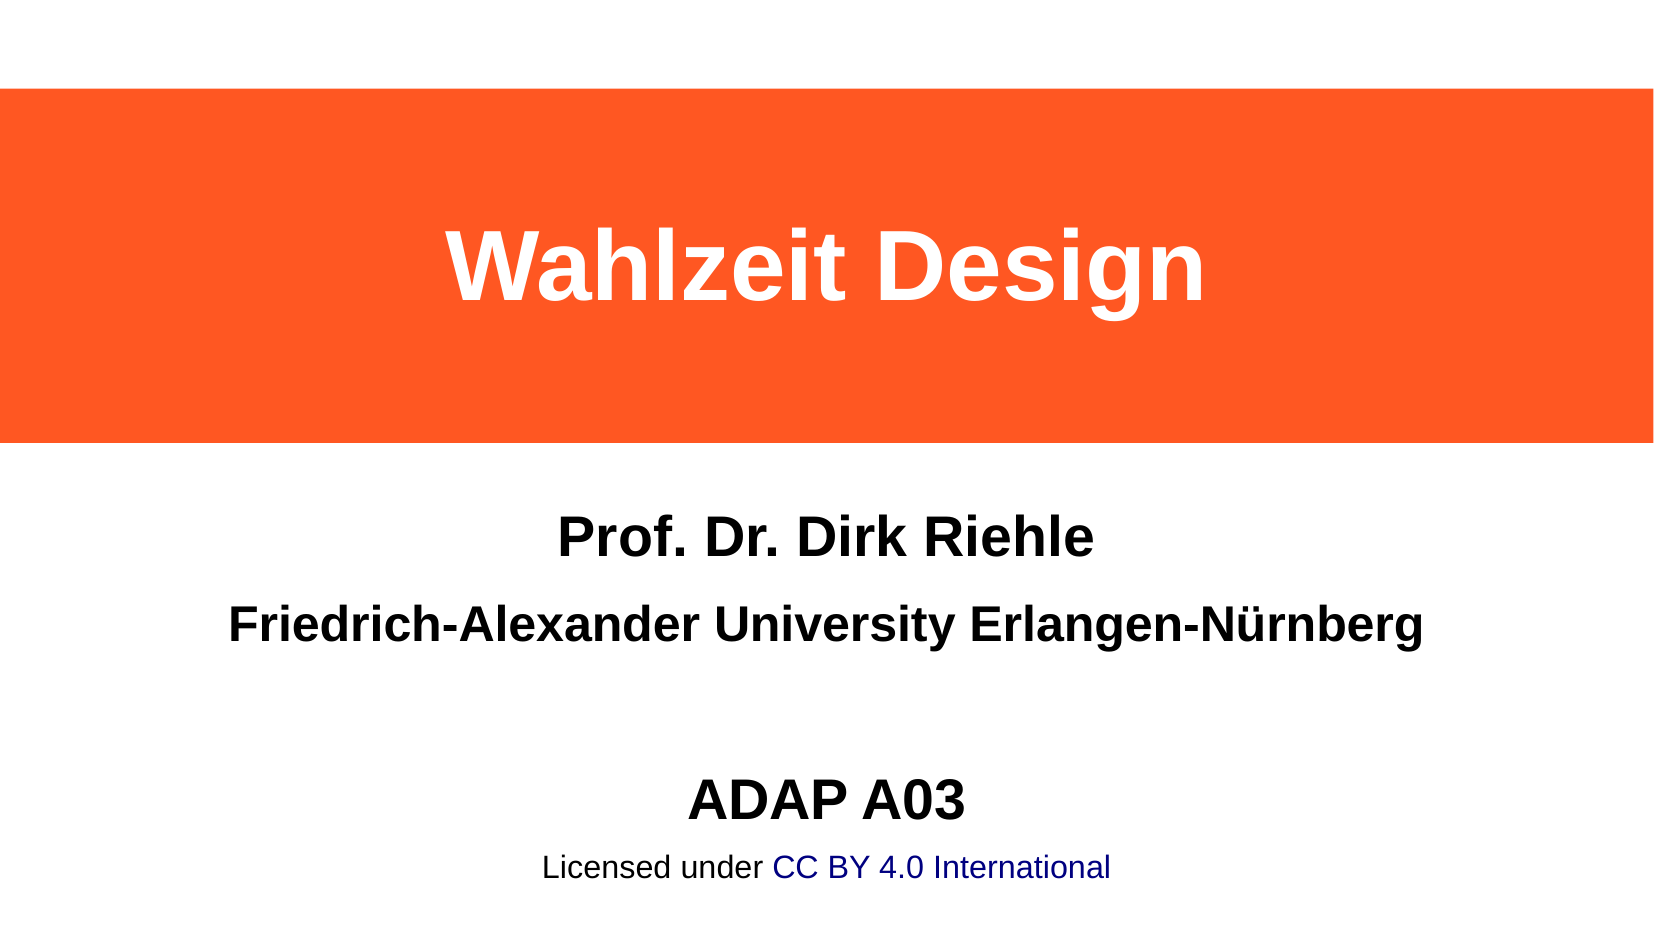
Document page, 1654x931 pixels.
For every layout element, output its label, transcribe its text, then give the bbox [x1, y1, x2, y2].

subtitle Prof. Dr. Dirk Riehle Friedrich-Alexander University Erlangen-Nürnberg ADAP A03 Licensed under CC BY 4.0 International [29, 472, 1625, 886]
title Wahlzeit Design [0, 88, 1654, 443]
